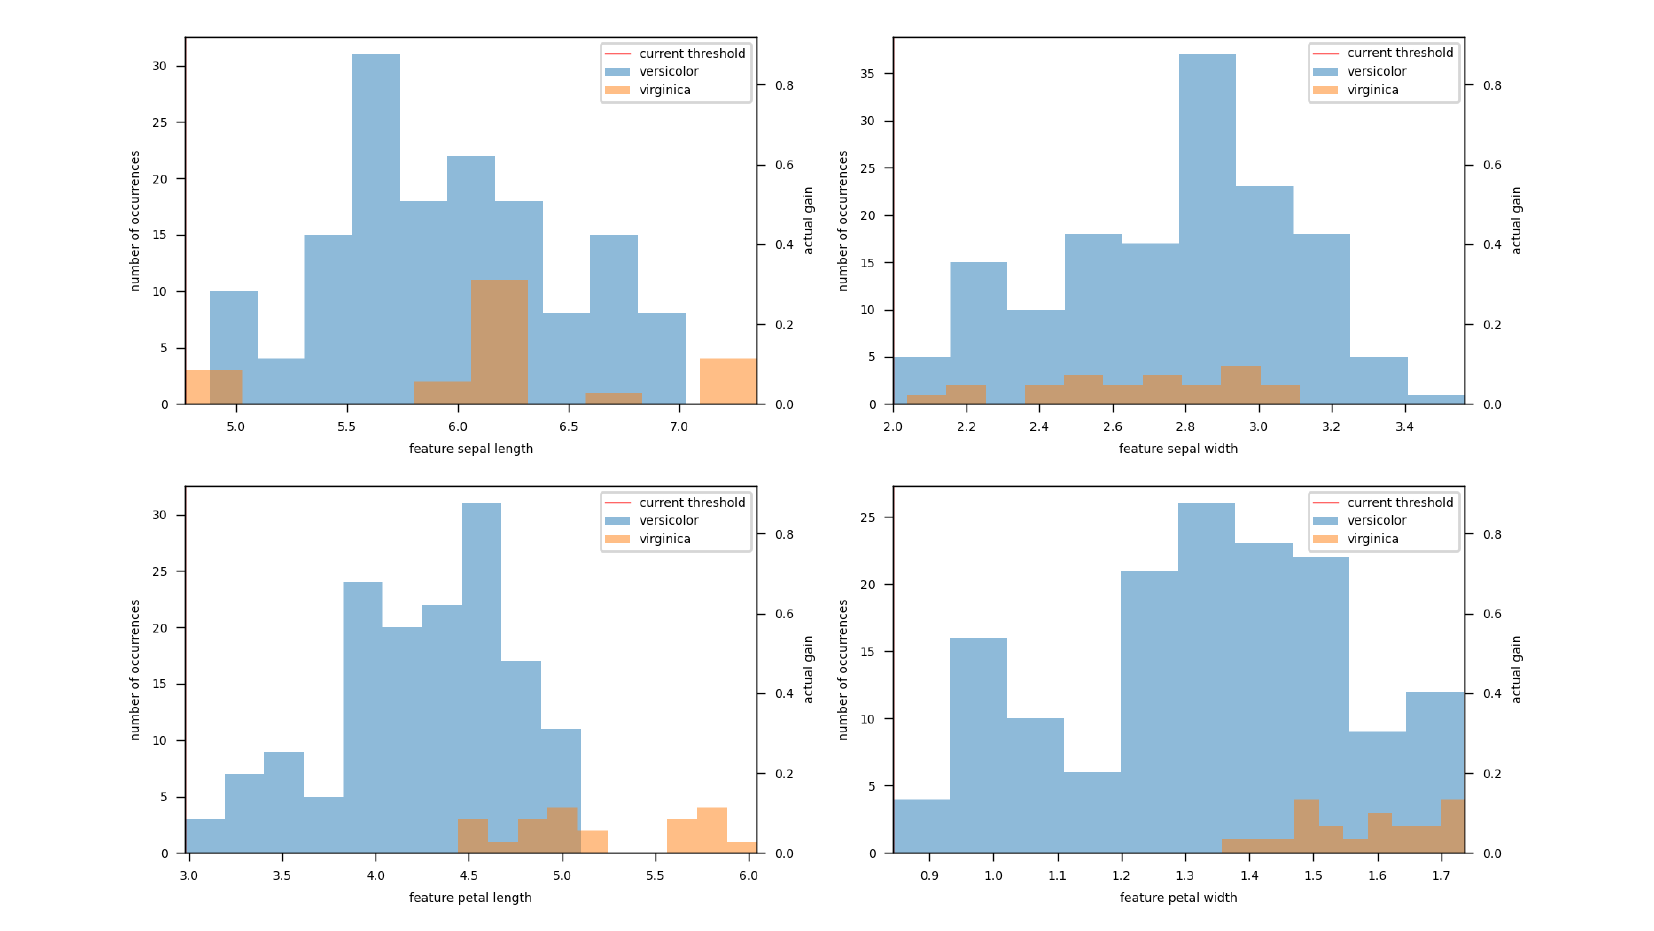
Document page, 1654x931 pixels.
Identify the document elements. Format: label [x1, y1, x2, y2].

picture [118, 23, 1535, 466]
picture [118, 472, 1535, 914]
